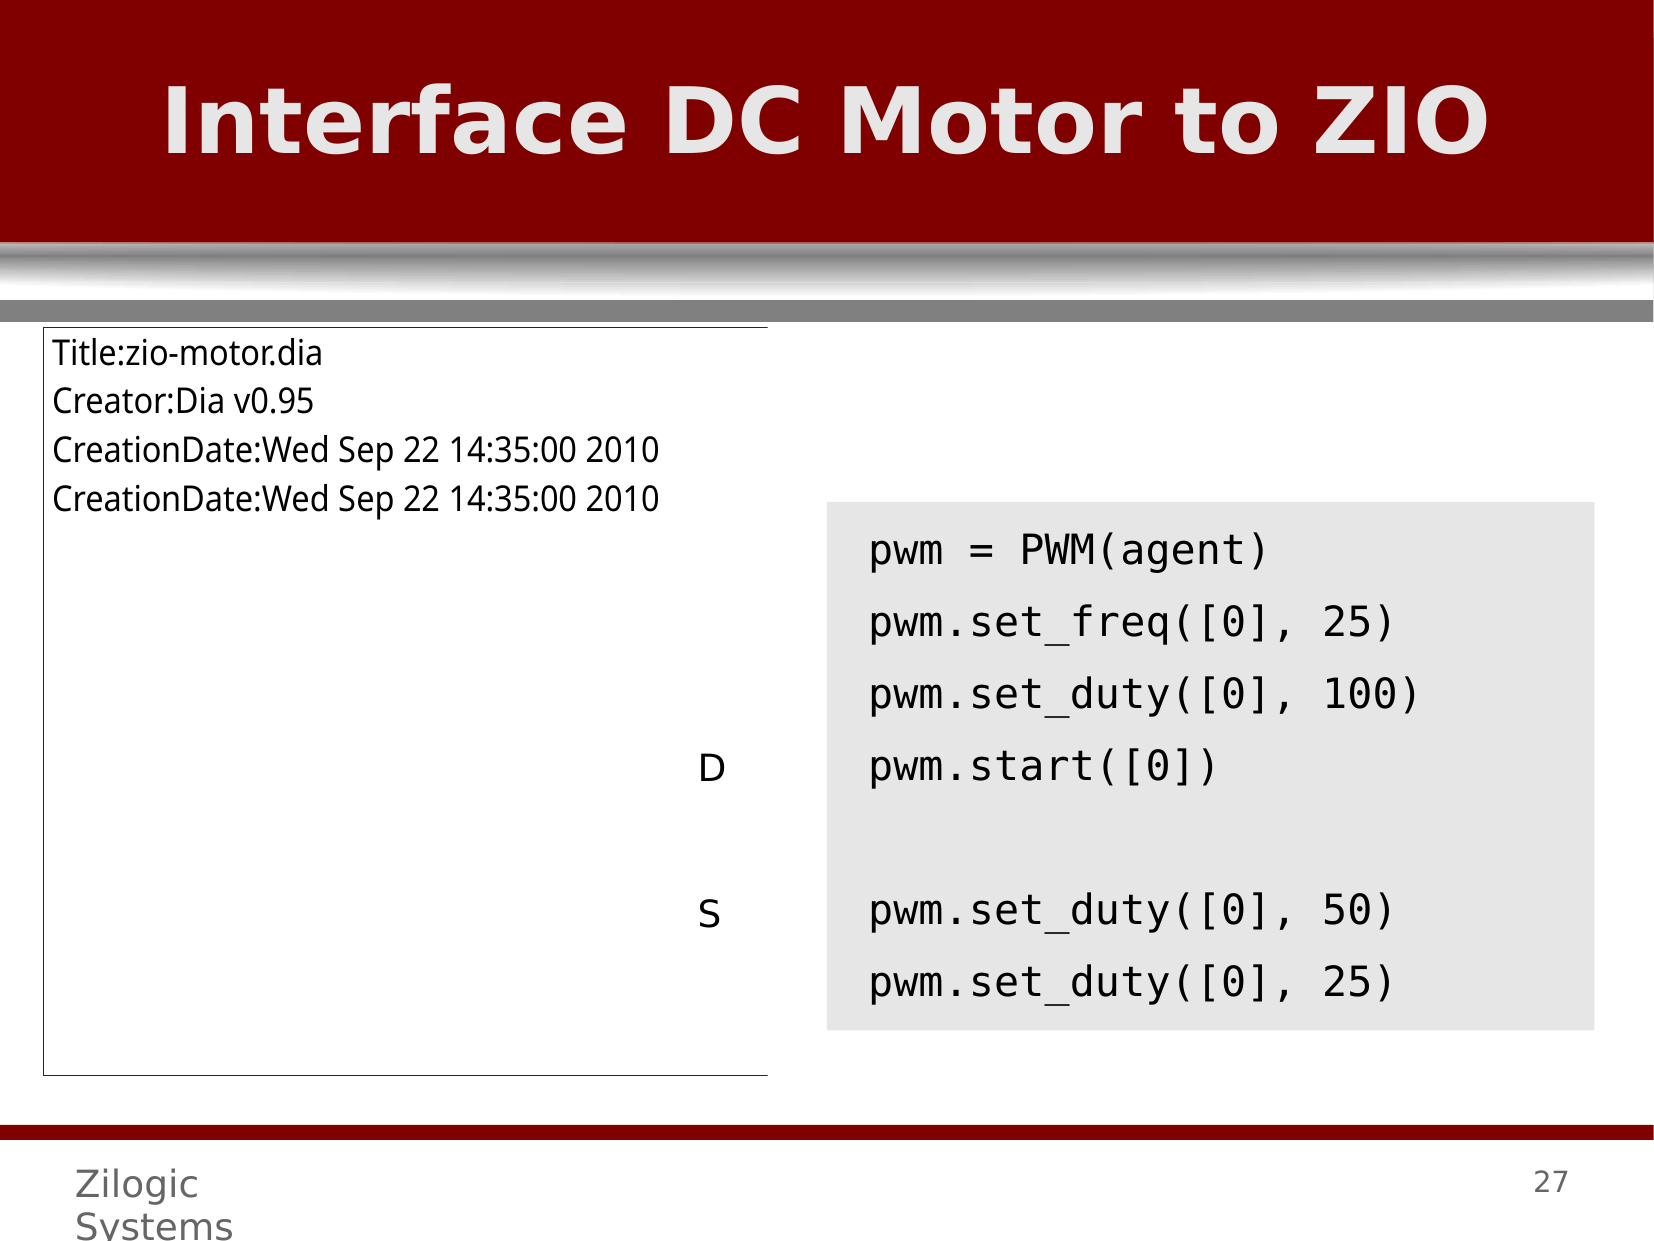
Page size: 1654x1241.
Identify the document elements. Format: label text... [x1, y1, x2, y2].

text_box D [683, 738, 739, 798]
list pwm = PWM(agent) pwm.set_freq([0], 25) pwm.set_duty([0], 100) pwm.start([0]) pwm.set_duty([0], 50) pwm.set_duty([0], 25) [826, 501, 1595, 1031]
picture [41, 324, 768, 1076]
title Interface DC Motor to ZIO [82, 26, 1571, 218]
text_box S [683, 885, 734, 945]
